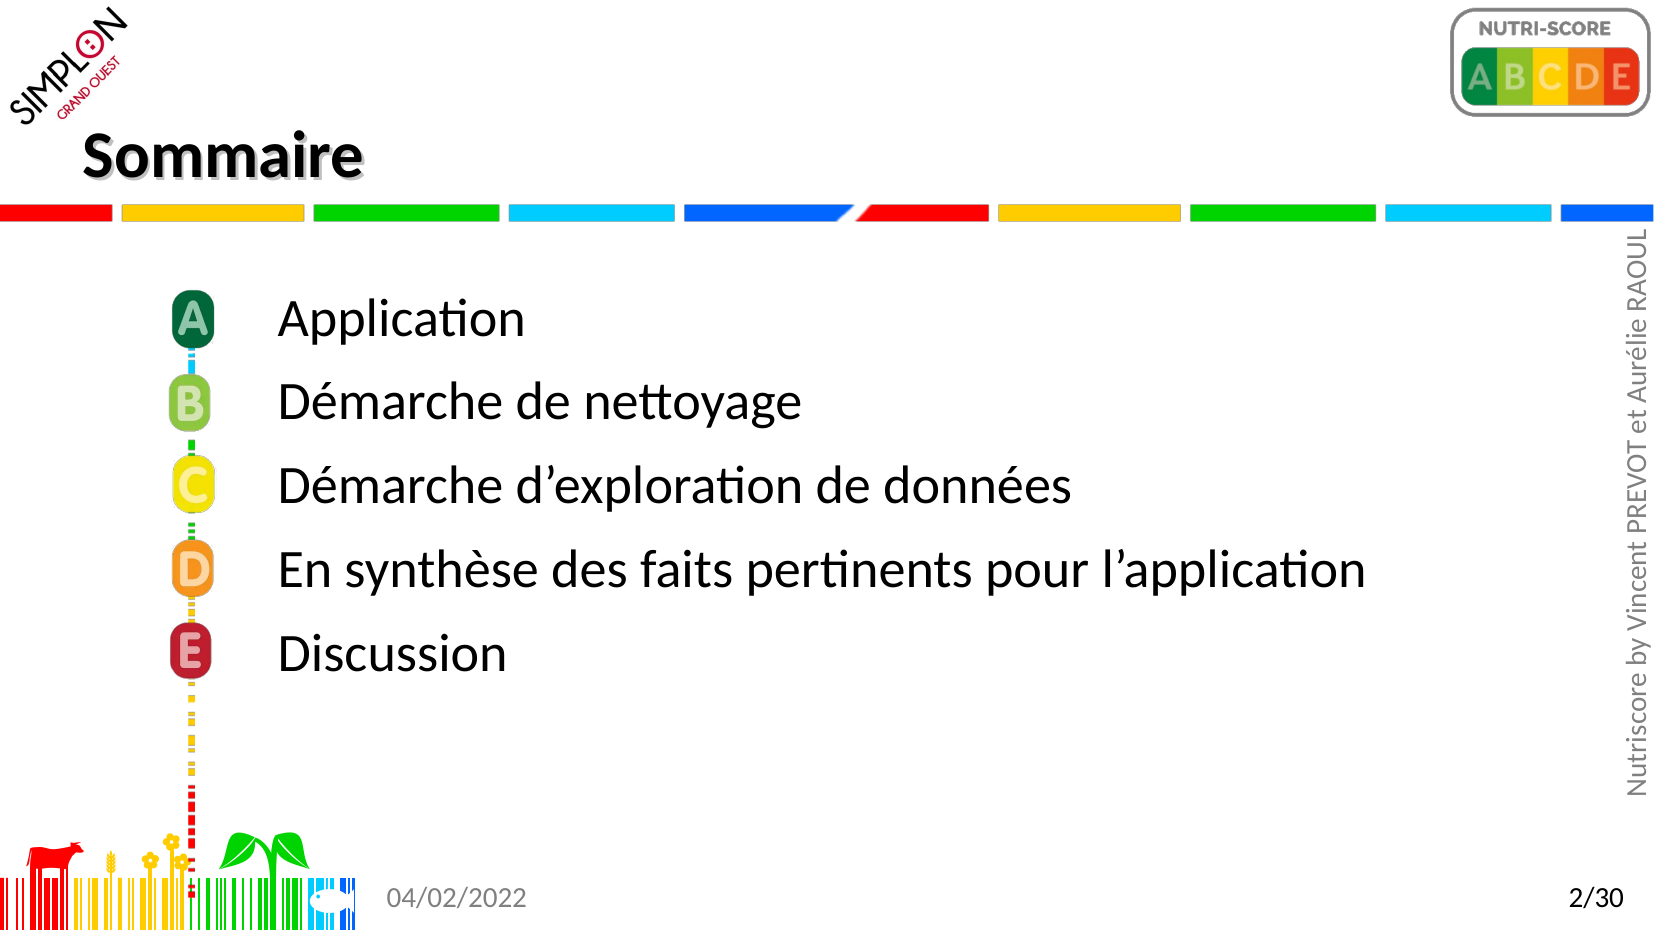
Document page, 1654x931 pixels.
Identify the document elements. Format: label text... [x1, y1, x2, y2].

picture [2, 2, 147, 147]
picture [0, 373, 355, 930]
title Sommaire [82, 108, 1571, 213]
picture [1448, 4, 1654, 119]
list Application Démarche de nettoyage Démarche d’exploration de données En synthèse des faits pertinents pour l’application Discussion [206, 295, 1577, 827]
picture [171, 289, 215, 349]
picture [0, 200, 1654, 225]
